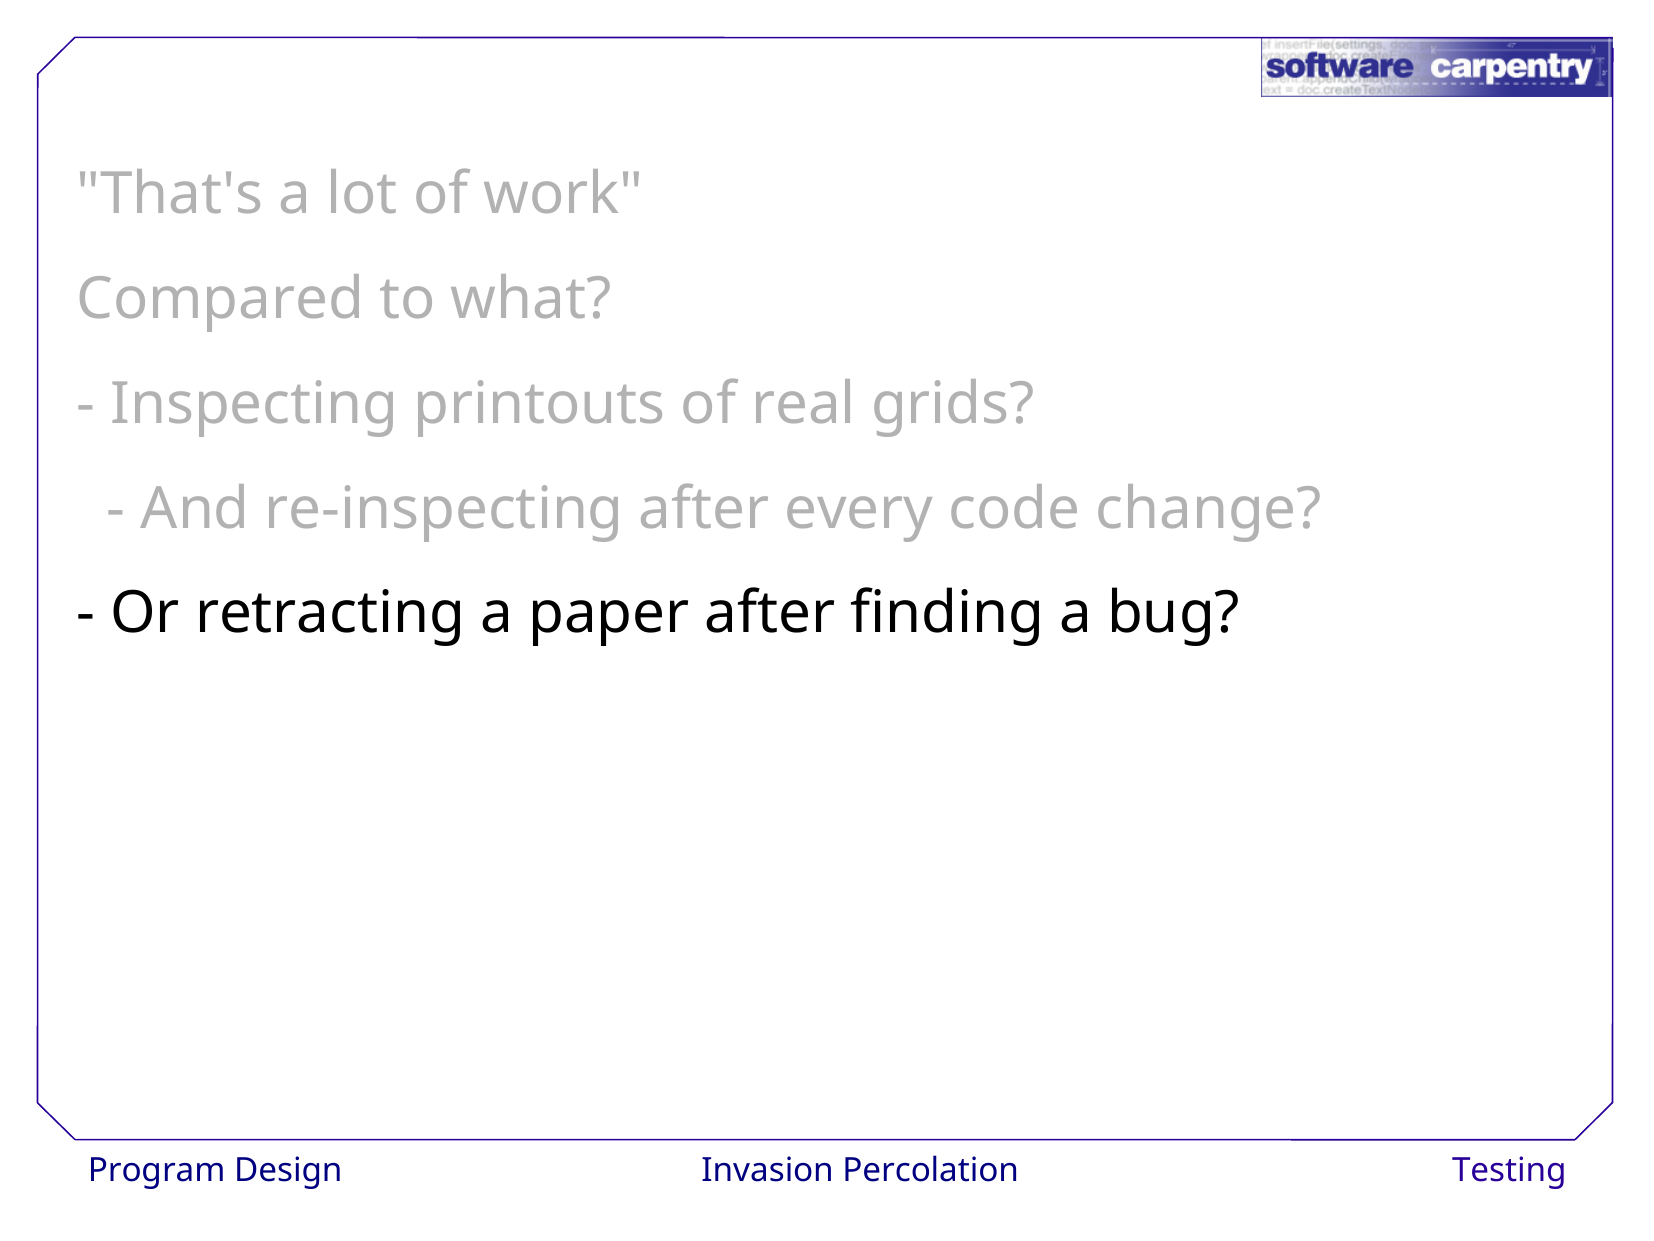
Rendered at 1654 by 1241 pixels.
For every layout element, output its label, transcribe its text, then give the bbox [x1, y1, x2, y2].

picture [1261, 39, 1613, 97]
text_box "That's a lot of work" Compared to what? - Inspecting printouts of real grids? - And re-inspecting after every code change? - Or retracting a paper after finding a bug? [61, 112, 1488, 653]
